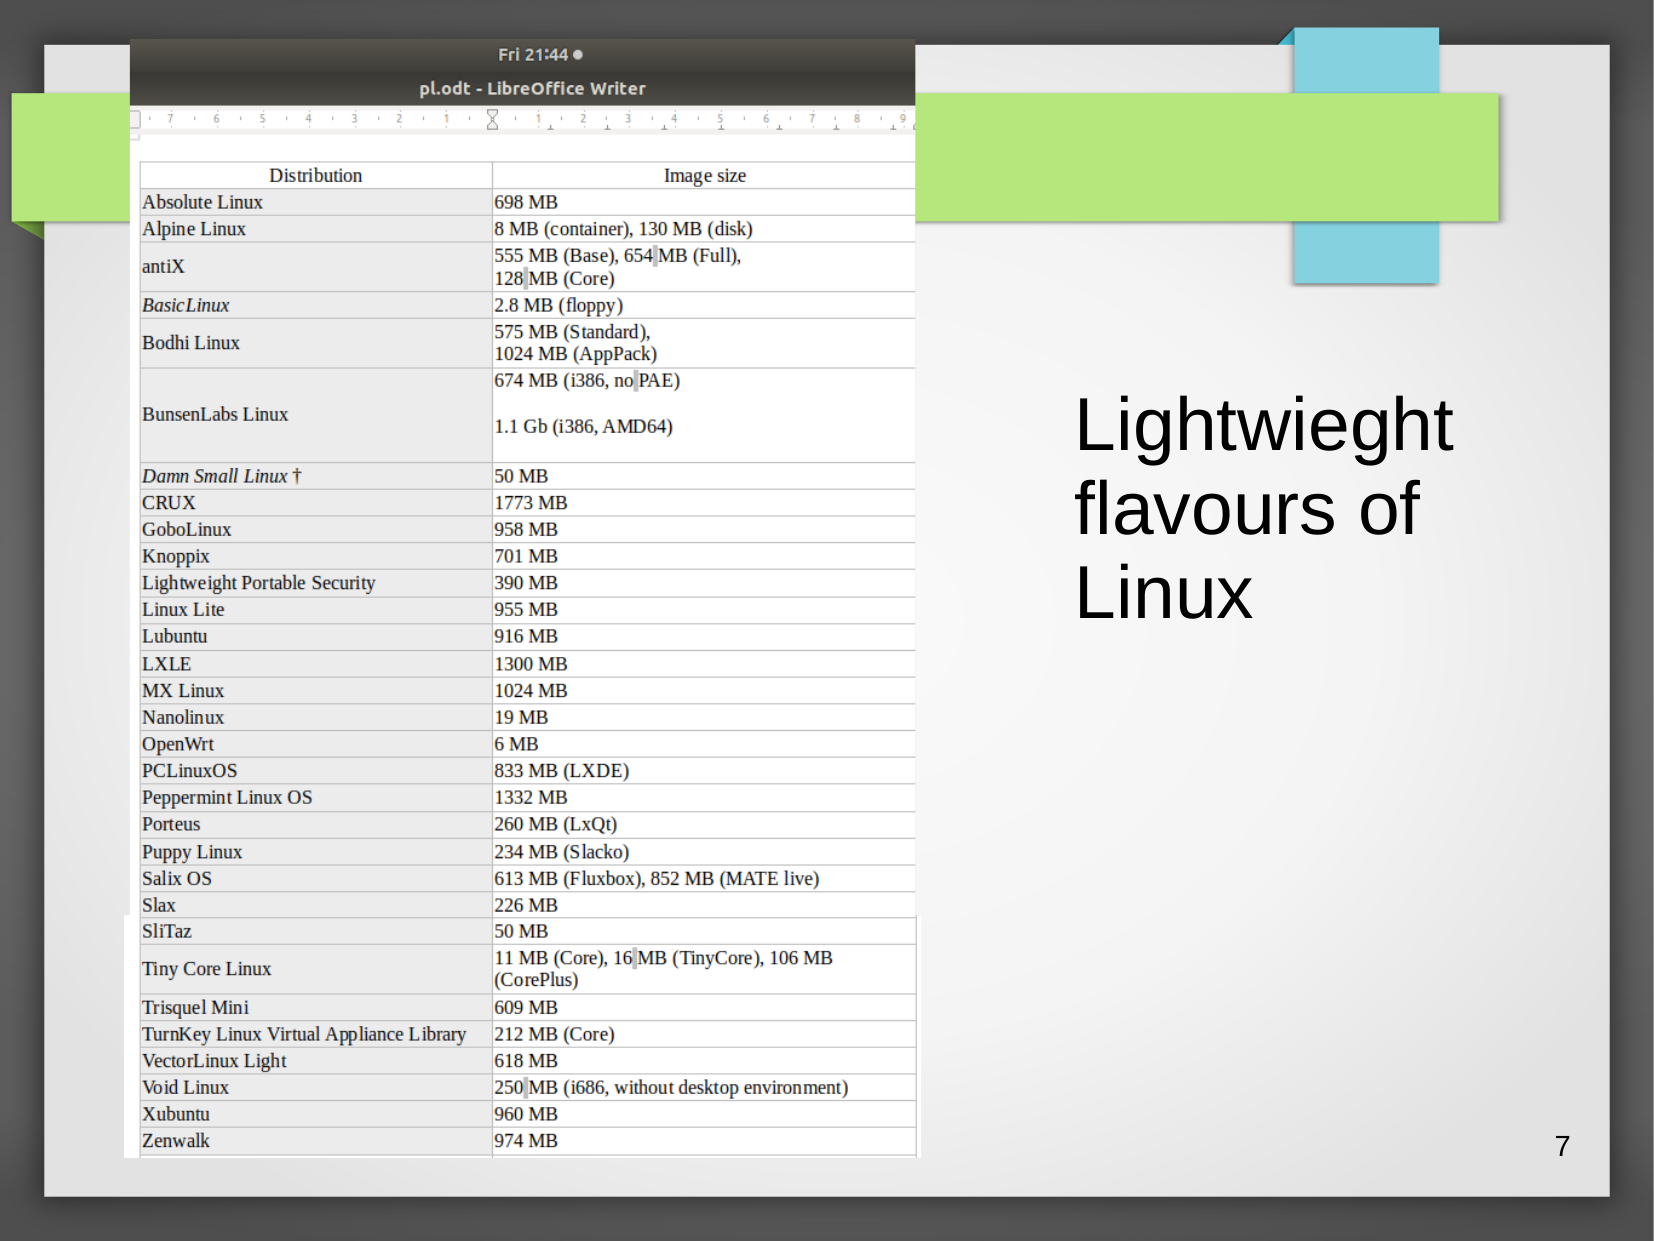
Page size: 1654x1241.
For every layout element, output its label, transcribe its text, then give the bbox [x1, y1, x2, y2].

picture [0, 0, 1654, 1241]
title Lightwieght flavours of Linux [1074, 330, 1571, 687]
